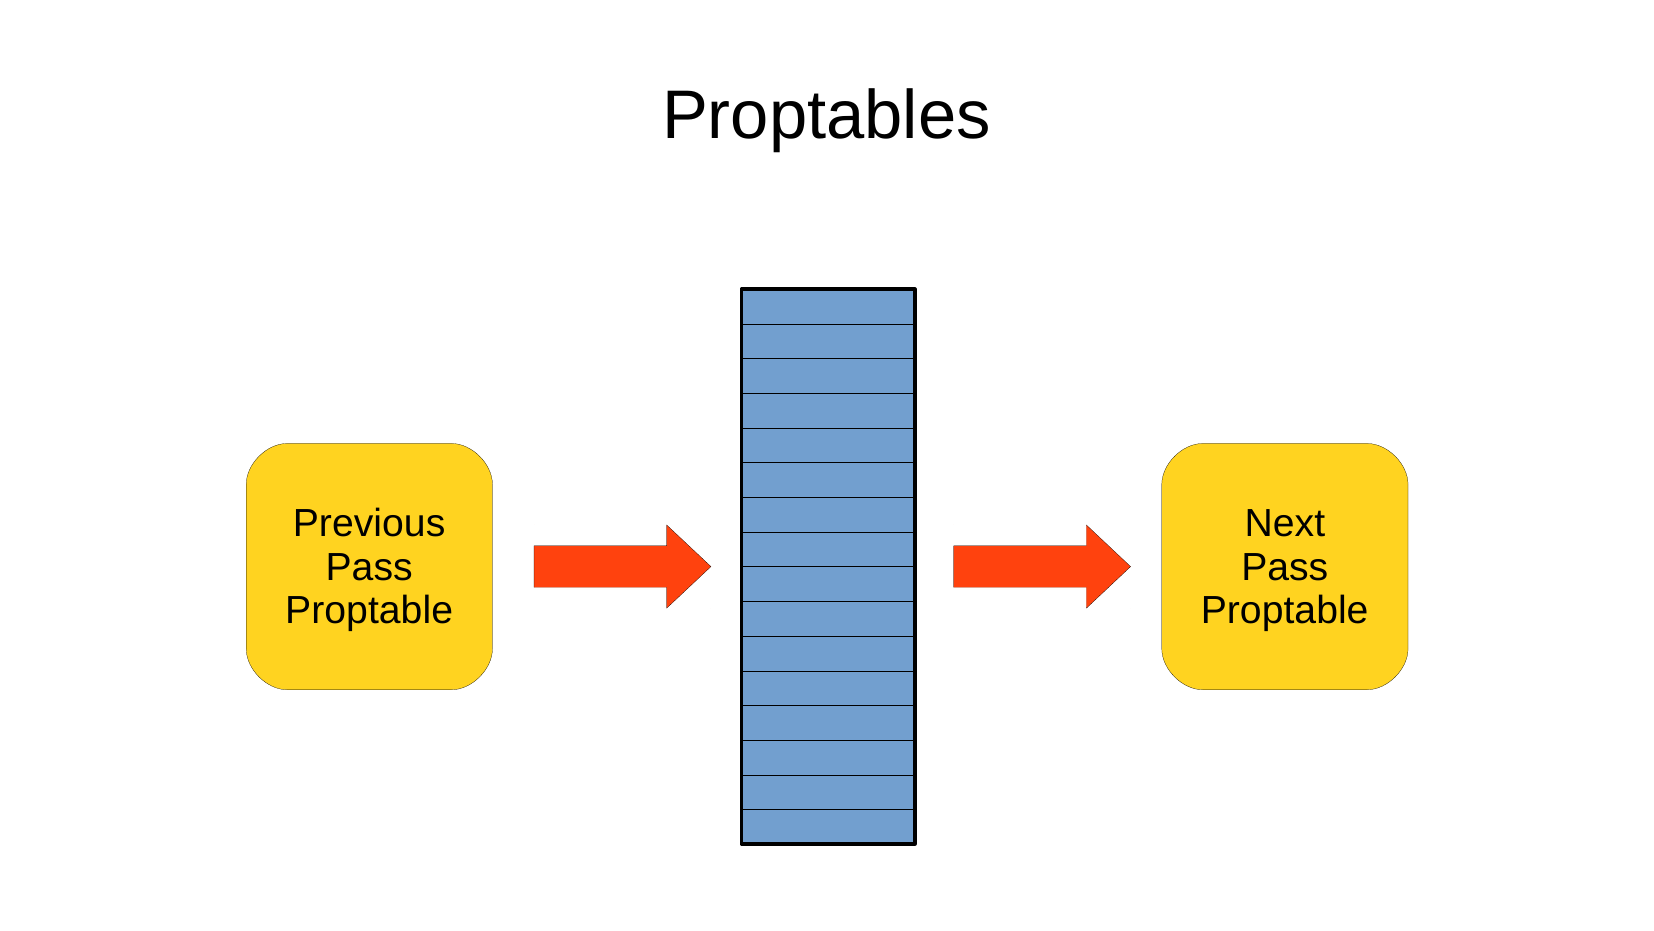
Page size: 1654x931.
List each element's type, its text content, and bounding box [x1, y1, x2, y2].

title Proptables [82, 37, 1571, 193]
chart [153, 180, 1491, 931]
